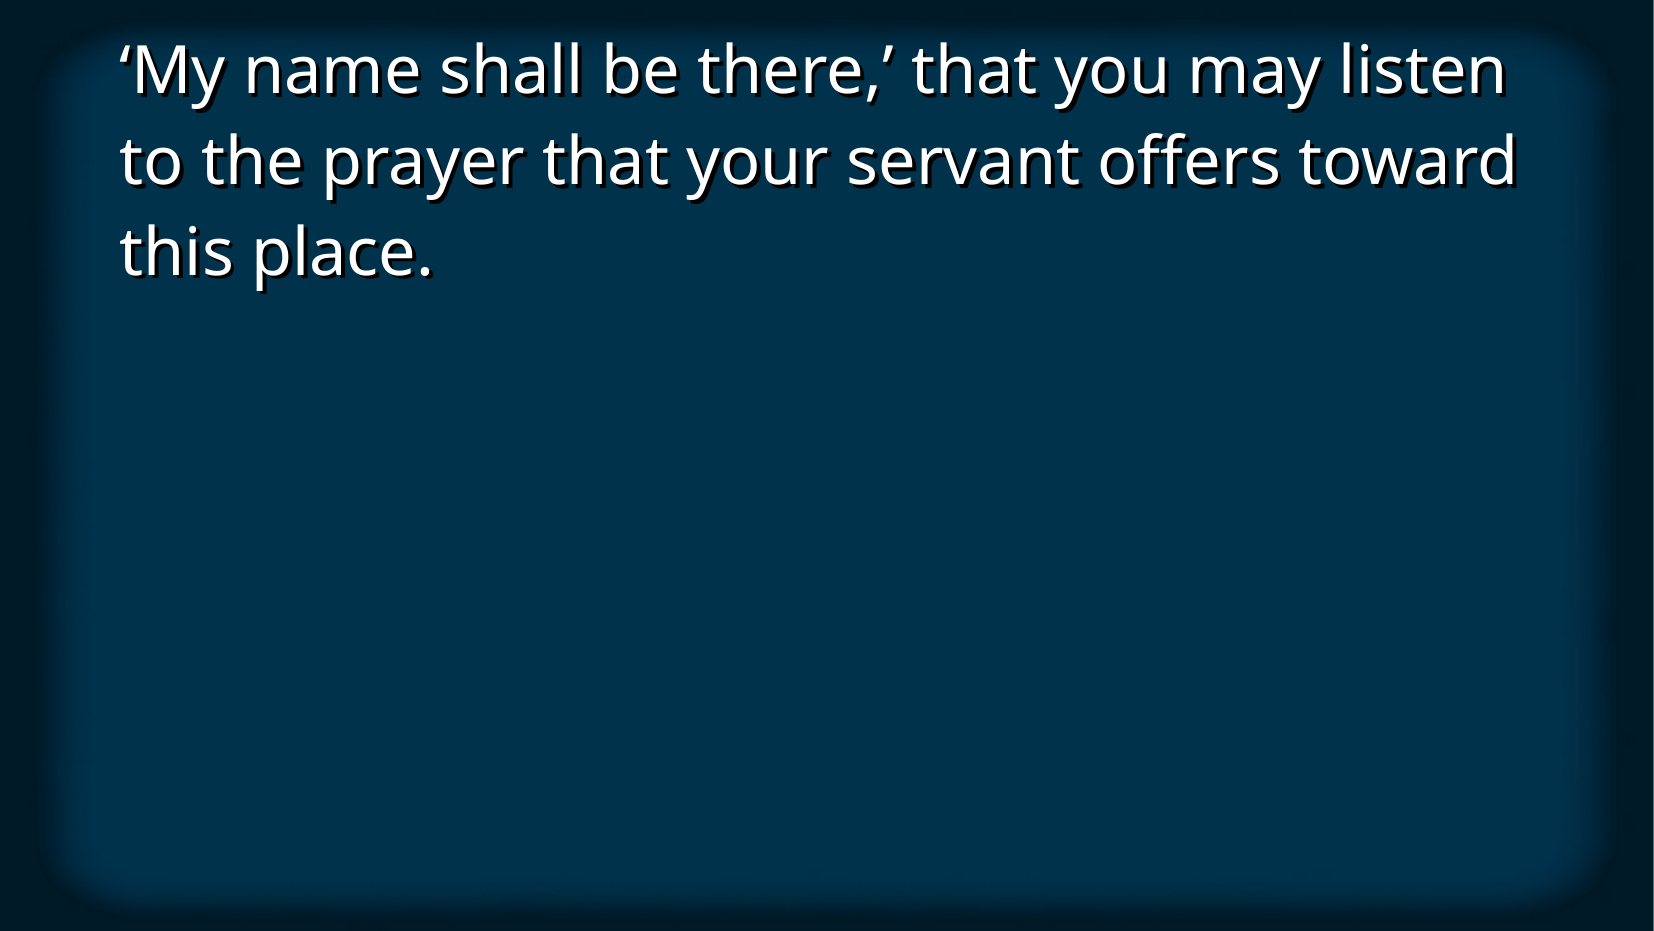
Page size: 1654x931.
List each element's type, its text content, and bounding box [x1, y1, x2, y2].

picture [0, 0, 1654, 931]
text_box ‘My name shall be there,’ that you may listen to the prayer that your servant offers toward this place. [105, 15, 1561, 297]
